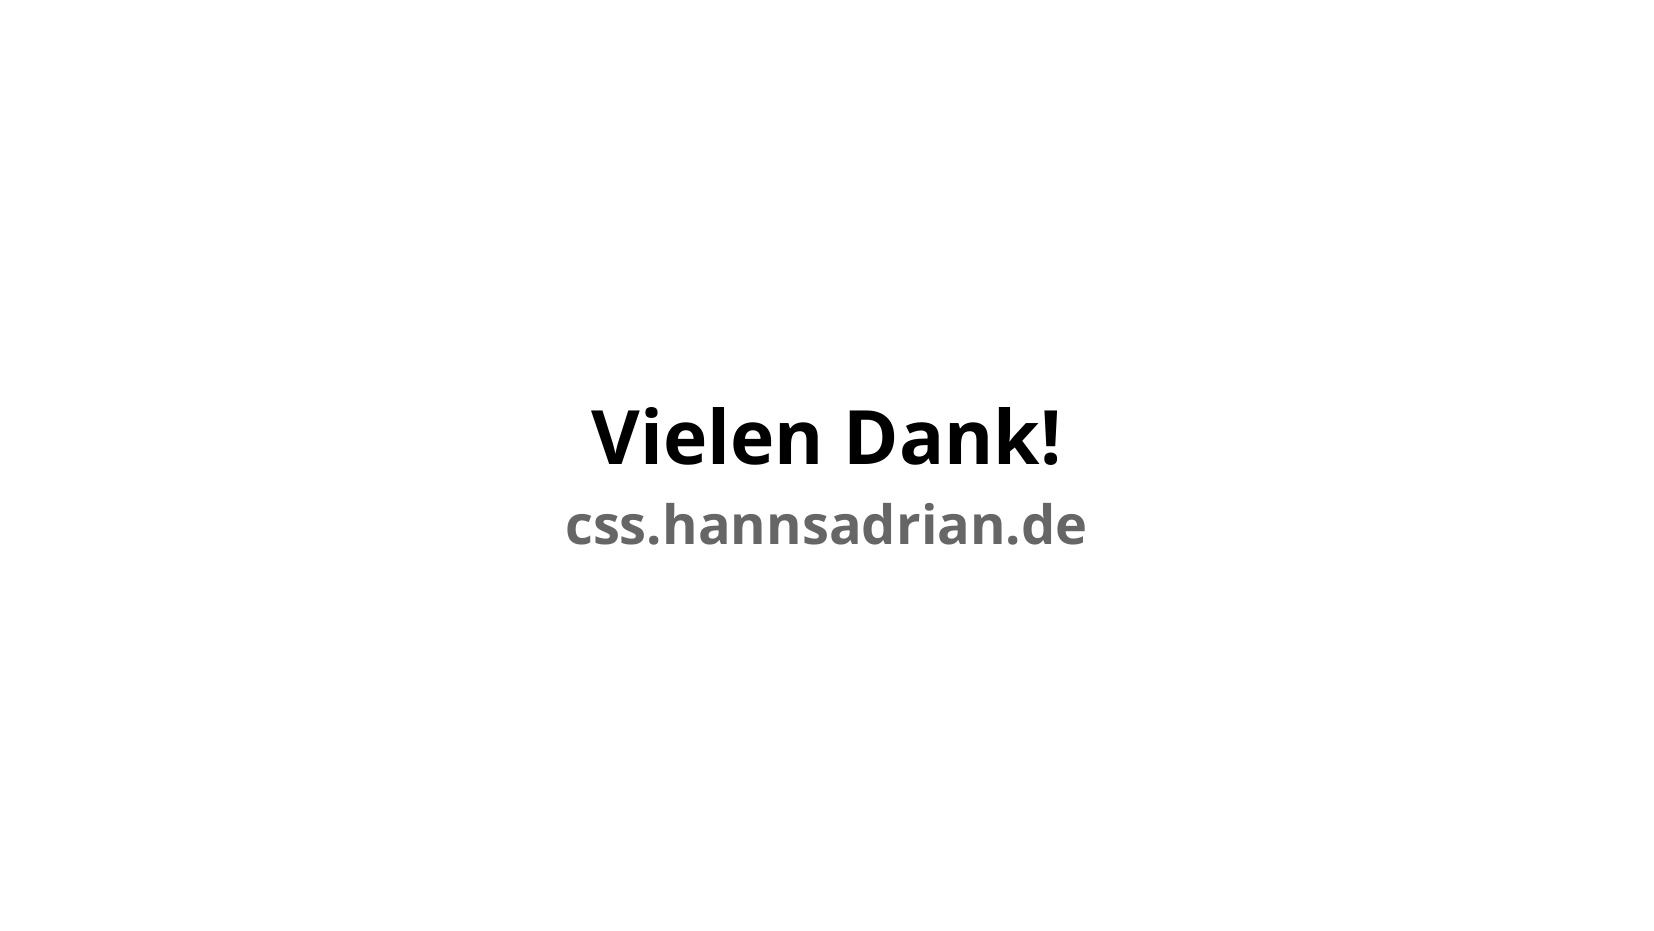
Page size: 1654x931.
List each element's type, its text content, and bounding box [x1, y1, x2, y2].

title Vielen Dank! css.hannsadrian.de [0, 377, 1654, 567]
